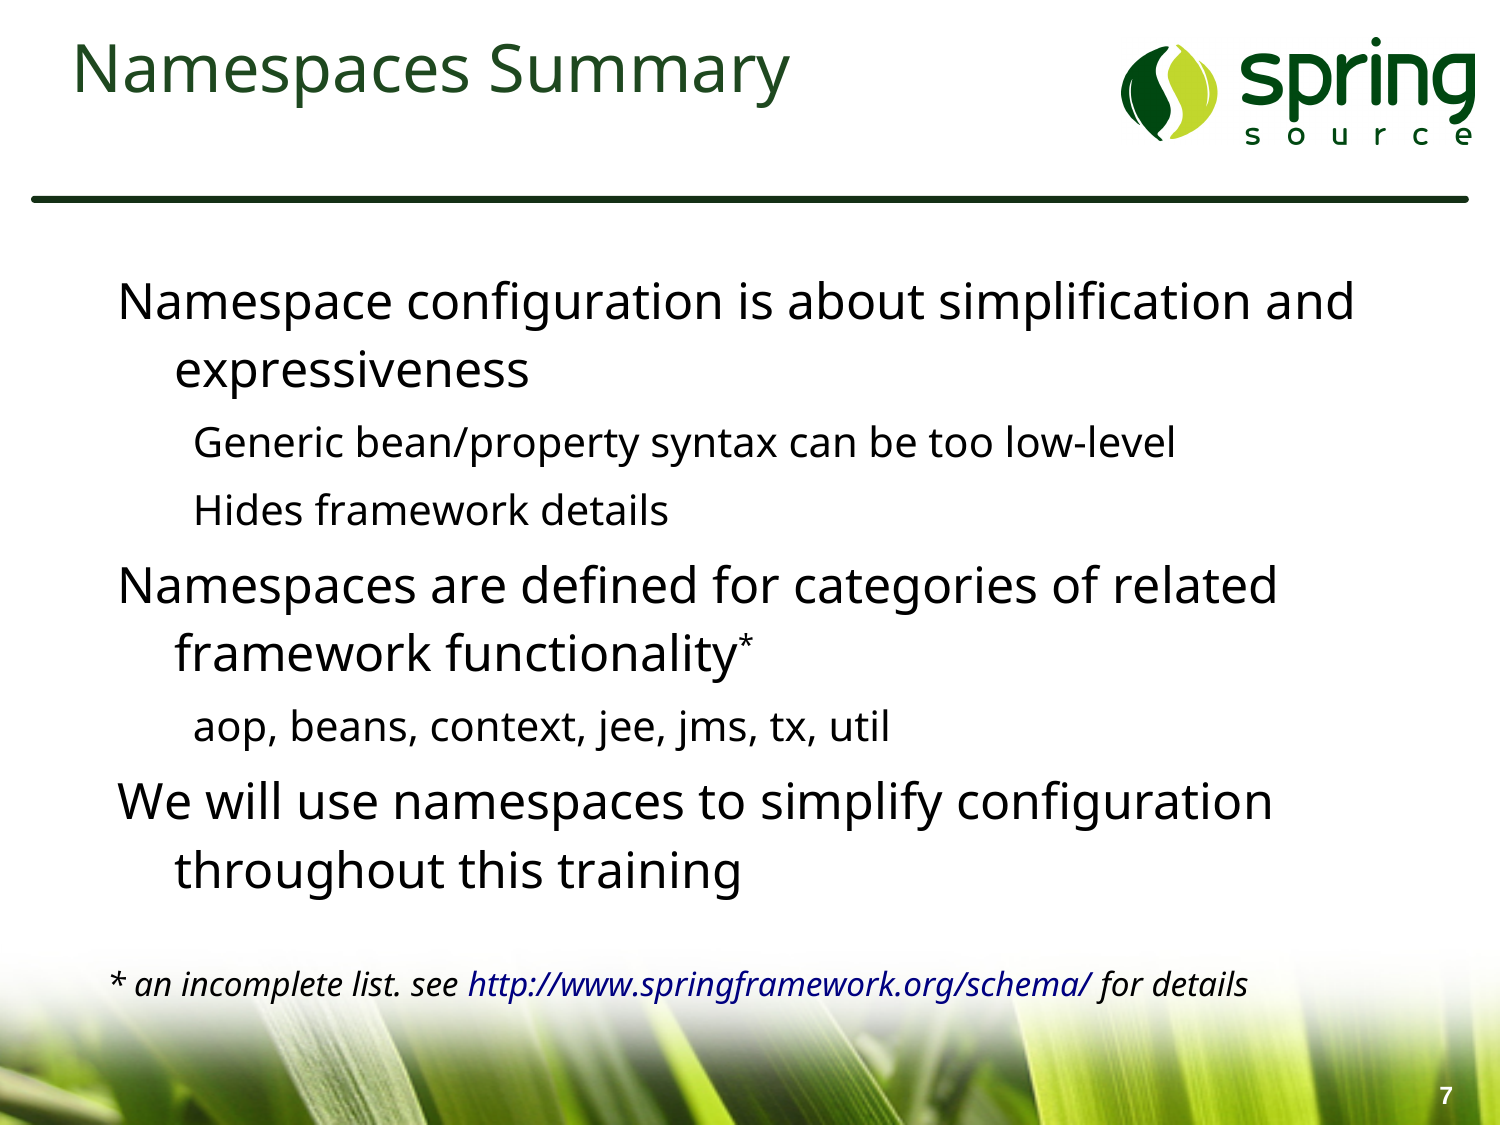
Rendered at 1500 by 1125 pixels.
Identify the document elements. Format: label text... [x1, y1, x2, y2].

list Namespace configuration is about simplification and expressiveness Generic bean/property syntax can be too low-level Hides framework details Namespaces are defined for categories of related framework functionality* aop, beans, context, jee, jms, tx, util We will use namespaces to simplify configuration throughout this training [103, 258, 1394, 922]
title Namespaces Summary [56, 13, 1089, 176]
picture [1121, 37, 1475, 145]
list * an incomplete list. see http://www.springframework.org/schema/ for details [92, 953, 1447, 1010]
picture [0, 944, 1500, 1125]
